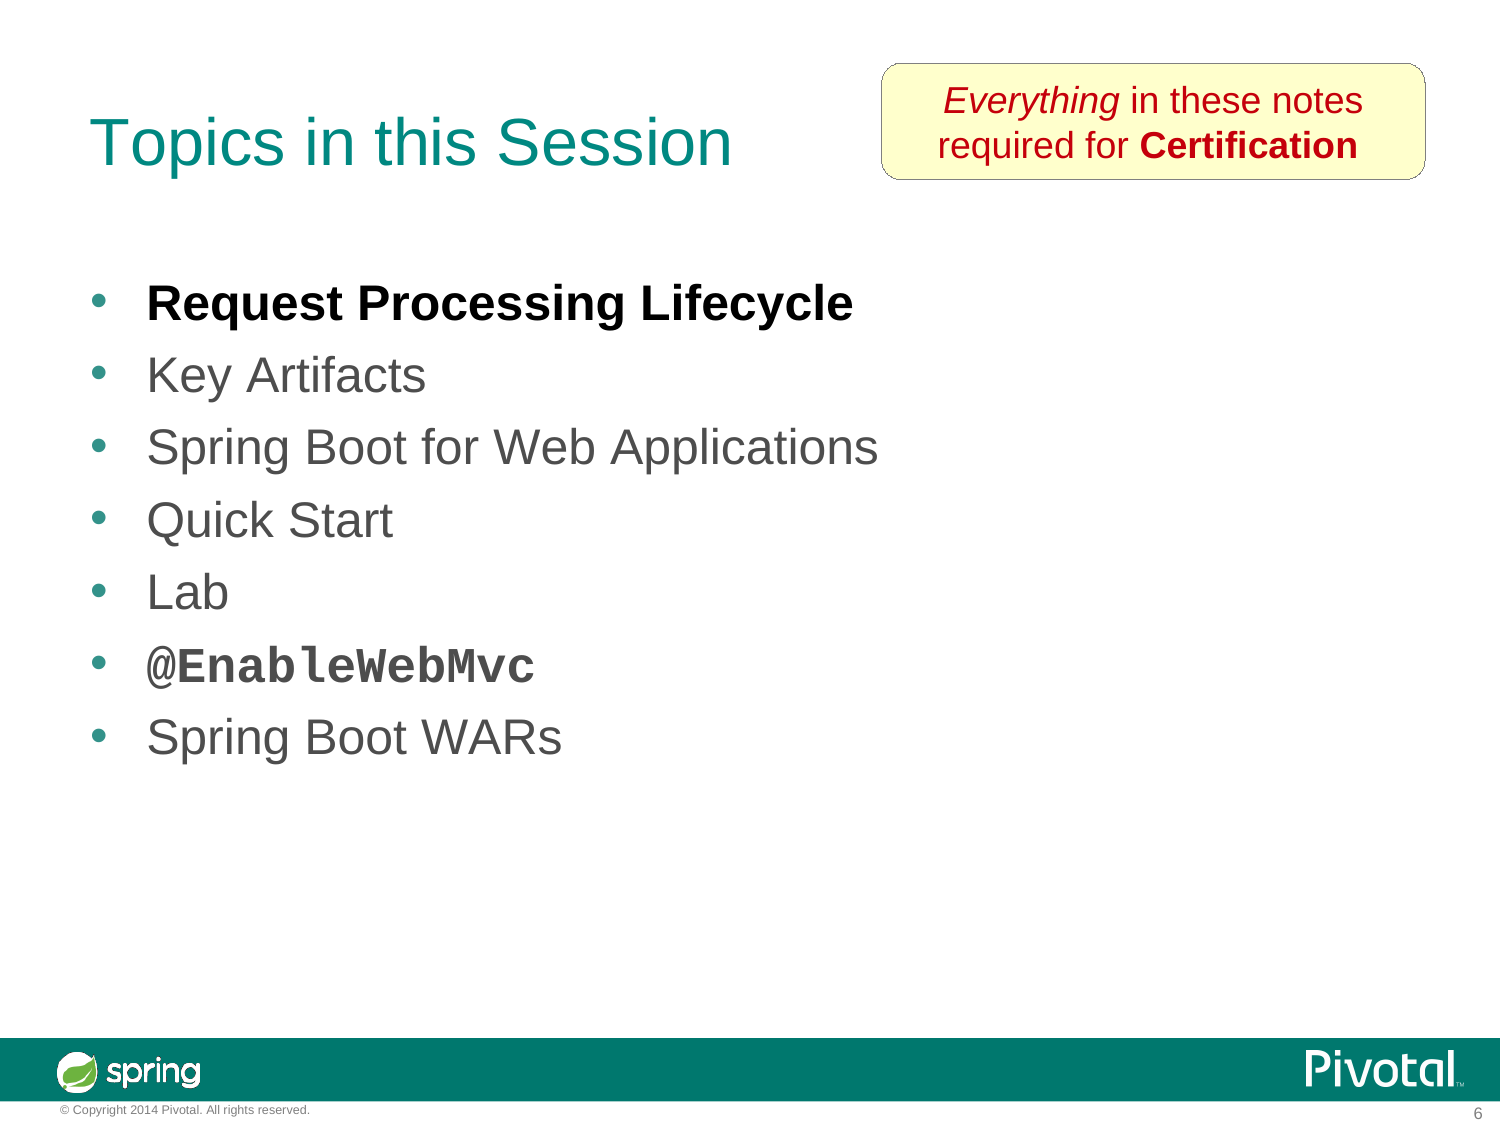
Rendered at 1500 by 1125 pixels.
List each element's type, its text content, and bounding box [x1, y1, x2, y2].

list Request Processing Lifecycle Key Artifacts Spring Boot for Web Applications Quick Start Lab @EnableWebMvc Spring Boot WARs [75, 262, 1426, 1005]
picture [1306, 1050, 1464, 1087]
picture [32, 1041, 210, 1103]
text_box Everything in these notes required for Certification [881, 63, 1426, 180]
title Topics in this Session [75, 44, 1426, 233]
